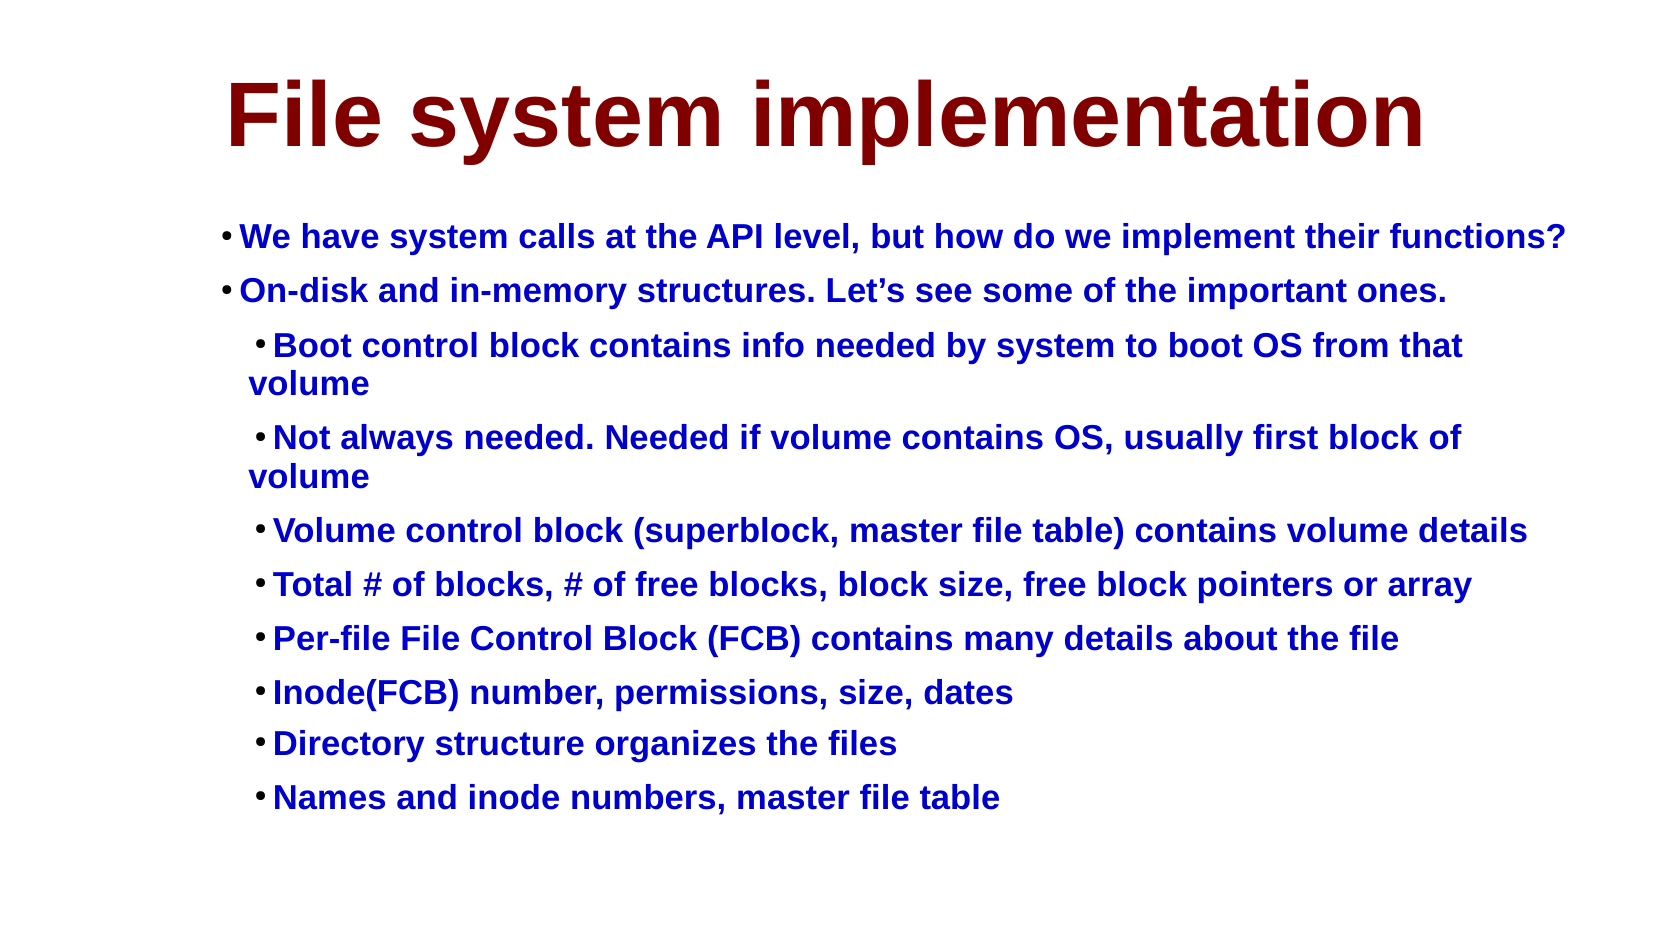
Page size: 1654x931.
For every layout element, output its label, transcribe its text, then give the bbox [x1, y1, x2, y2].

title File system implementation [82, 37, 1571, 193]
list We have system calls at the API level, but how do we implement their functions? On-disk and in-memory structures. Let’s see some of the important ones. Boot control block contains info needed by system to boot OS from that volume Not always needed. Needed if volume contains OS, usually first block of volume Volume control block (superblock, master file table) contains volume details Total # of blocks, # of free blocks, block size, free block pointers or array Per-file File Control Block (FCB) contains many details about the file Inode(FCB) number, permissions, size, dates Directory structure organizes the files Names and inode numbers, master file table [82, 217, 1571, 887]
